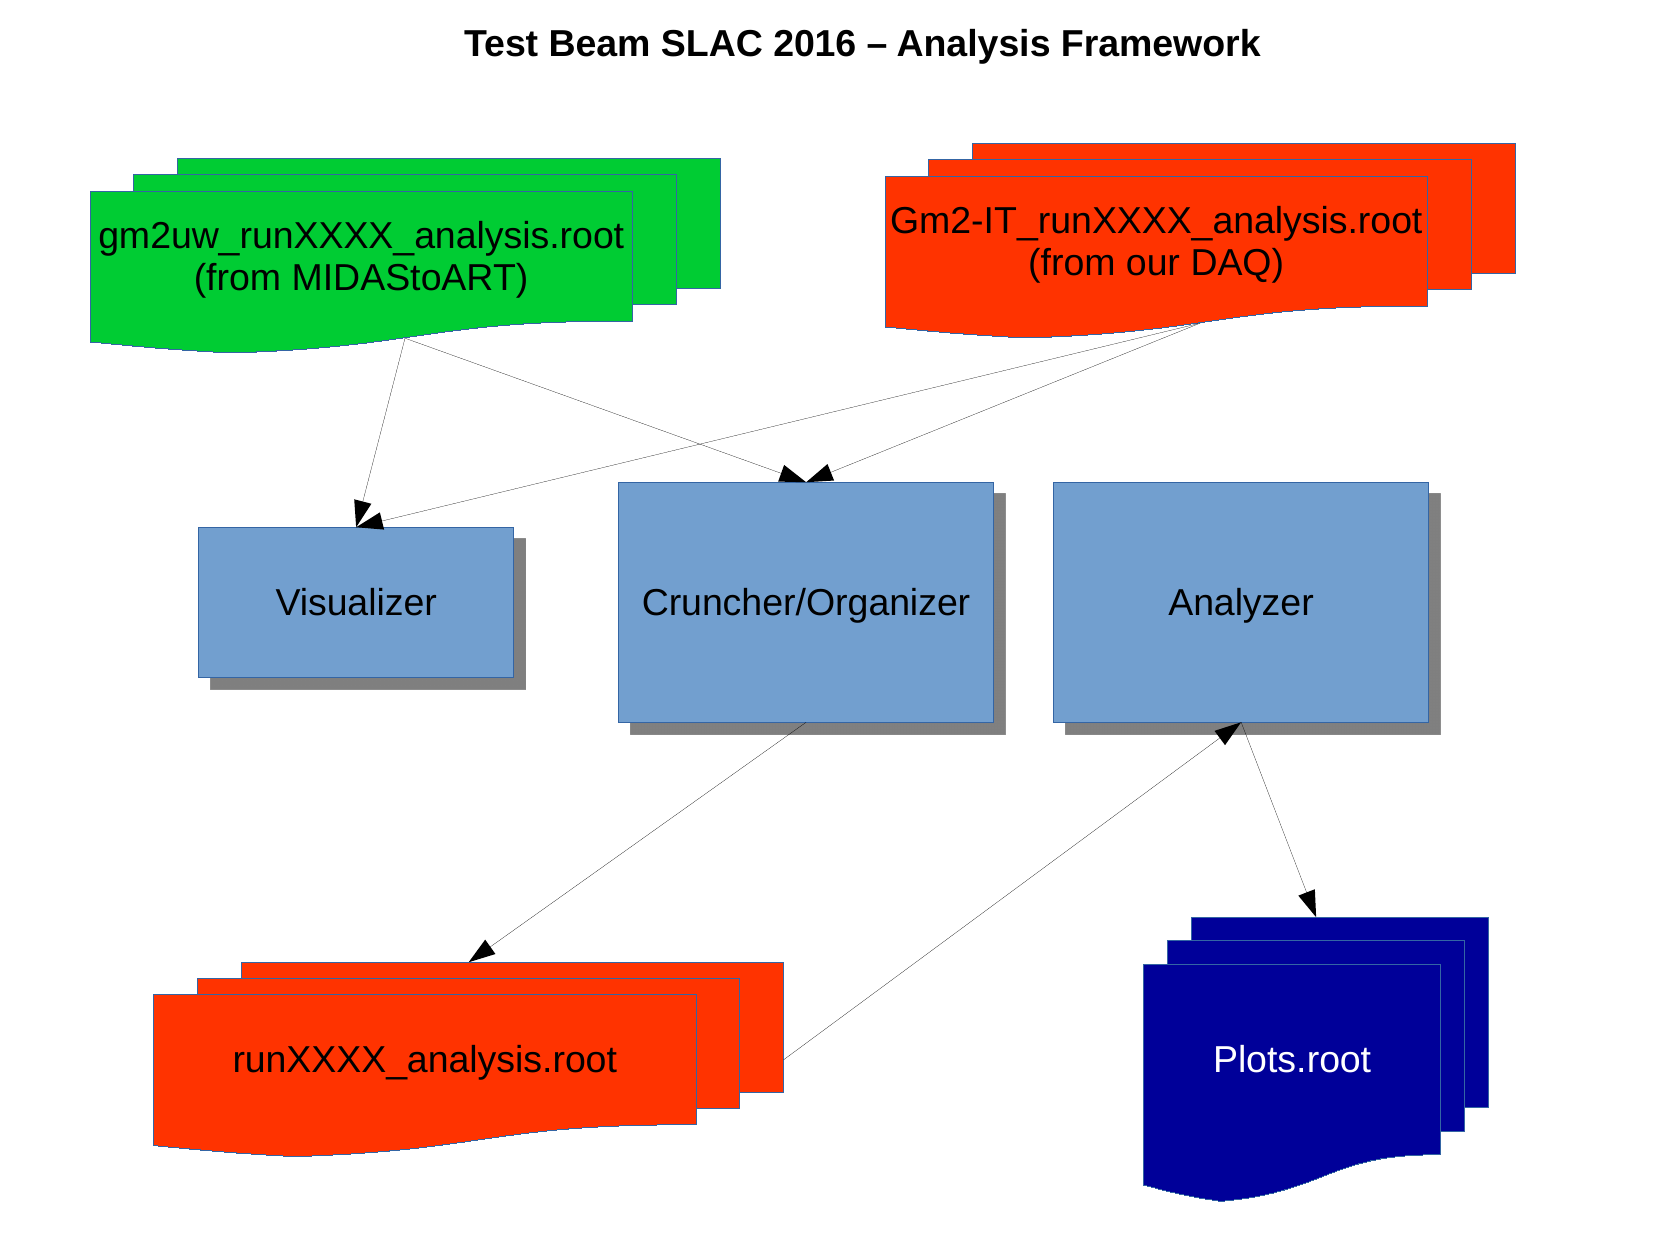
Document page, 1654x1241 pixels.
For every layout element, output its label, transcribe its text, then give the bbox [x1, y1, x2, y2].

text_box Plots.root [1143, 917, 1489, 1202]
text_box Visualizer [198, 527, 514, 678]
text_box Gm2-IT_runXXXX_analysis.root (from our DAQ) [885, 143, 1516, 338]
text_box Analyzer [1053, 482, 1429, 723]
text_box runXXXX_analysis.root [153, 962, 784, 1157]
text_box Cruncher/Organizer [618, 482, 994, 723]
text_box Test Beam SLAC 2016 – Analysis Framework [225, 15, 1501, 72]
text_box gm2uw_runXXXX_analysis.root (from MIDAStoART) [90, 158, 721, 353]
